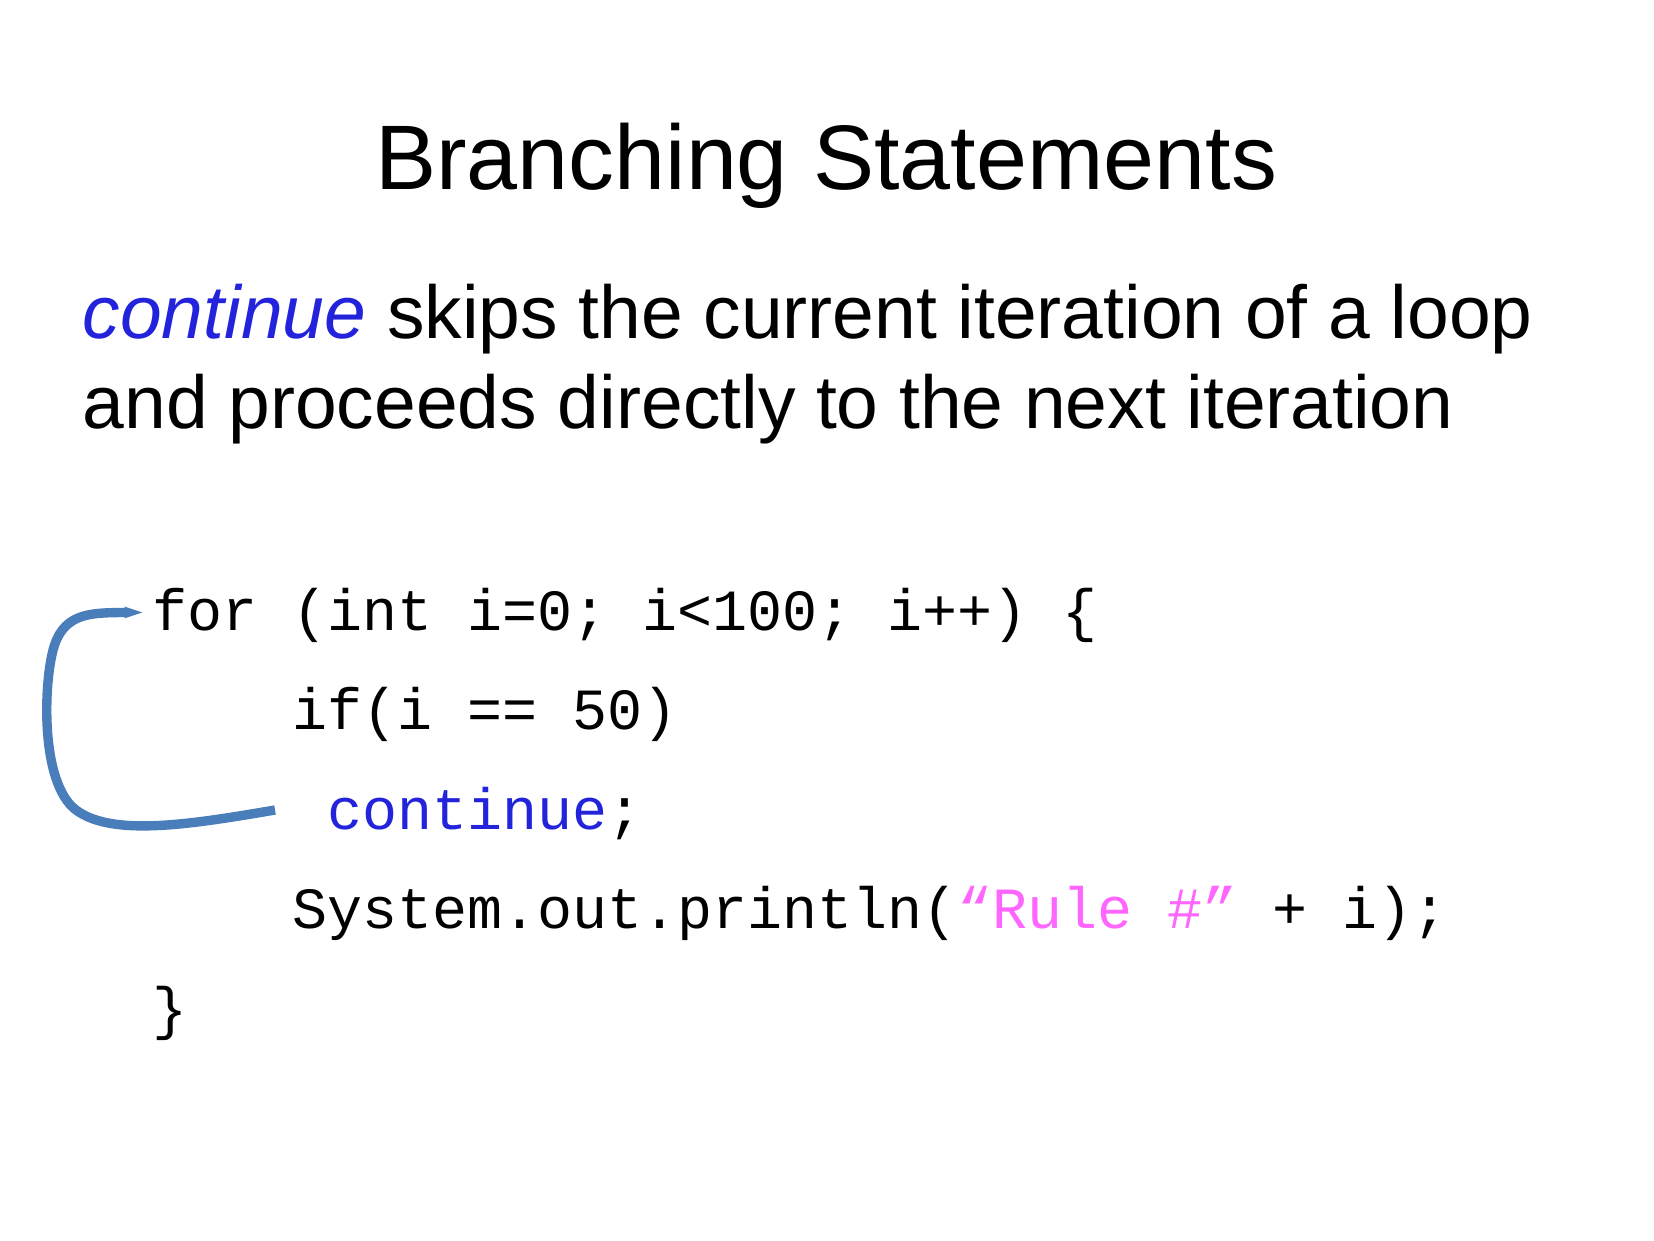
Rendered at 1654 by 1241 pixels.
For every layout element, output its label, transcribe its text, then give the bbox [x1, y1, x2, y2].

subtitle continue skips the current iteration of a loop and proceeds directly to the next iteration for (int i=0; i<100; i++) { if(i == 50) continue; System.out.println(“Rule #” + i); } [82, 195, 1571, 1109]
title Branching Statements [82, 56, 1571, 195]
